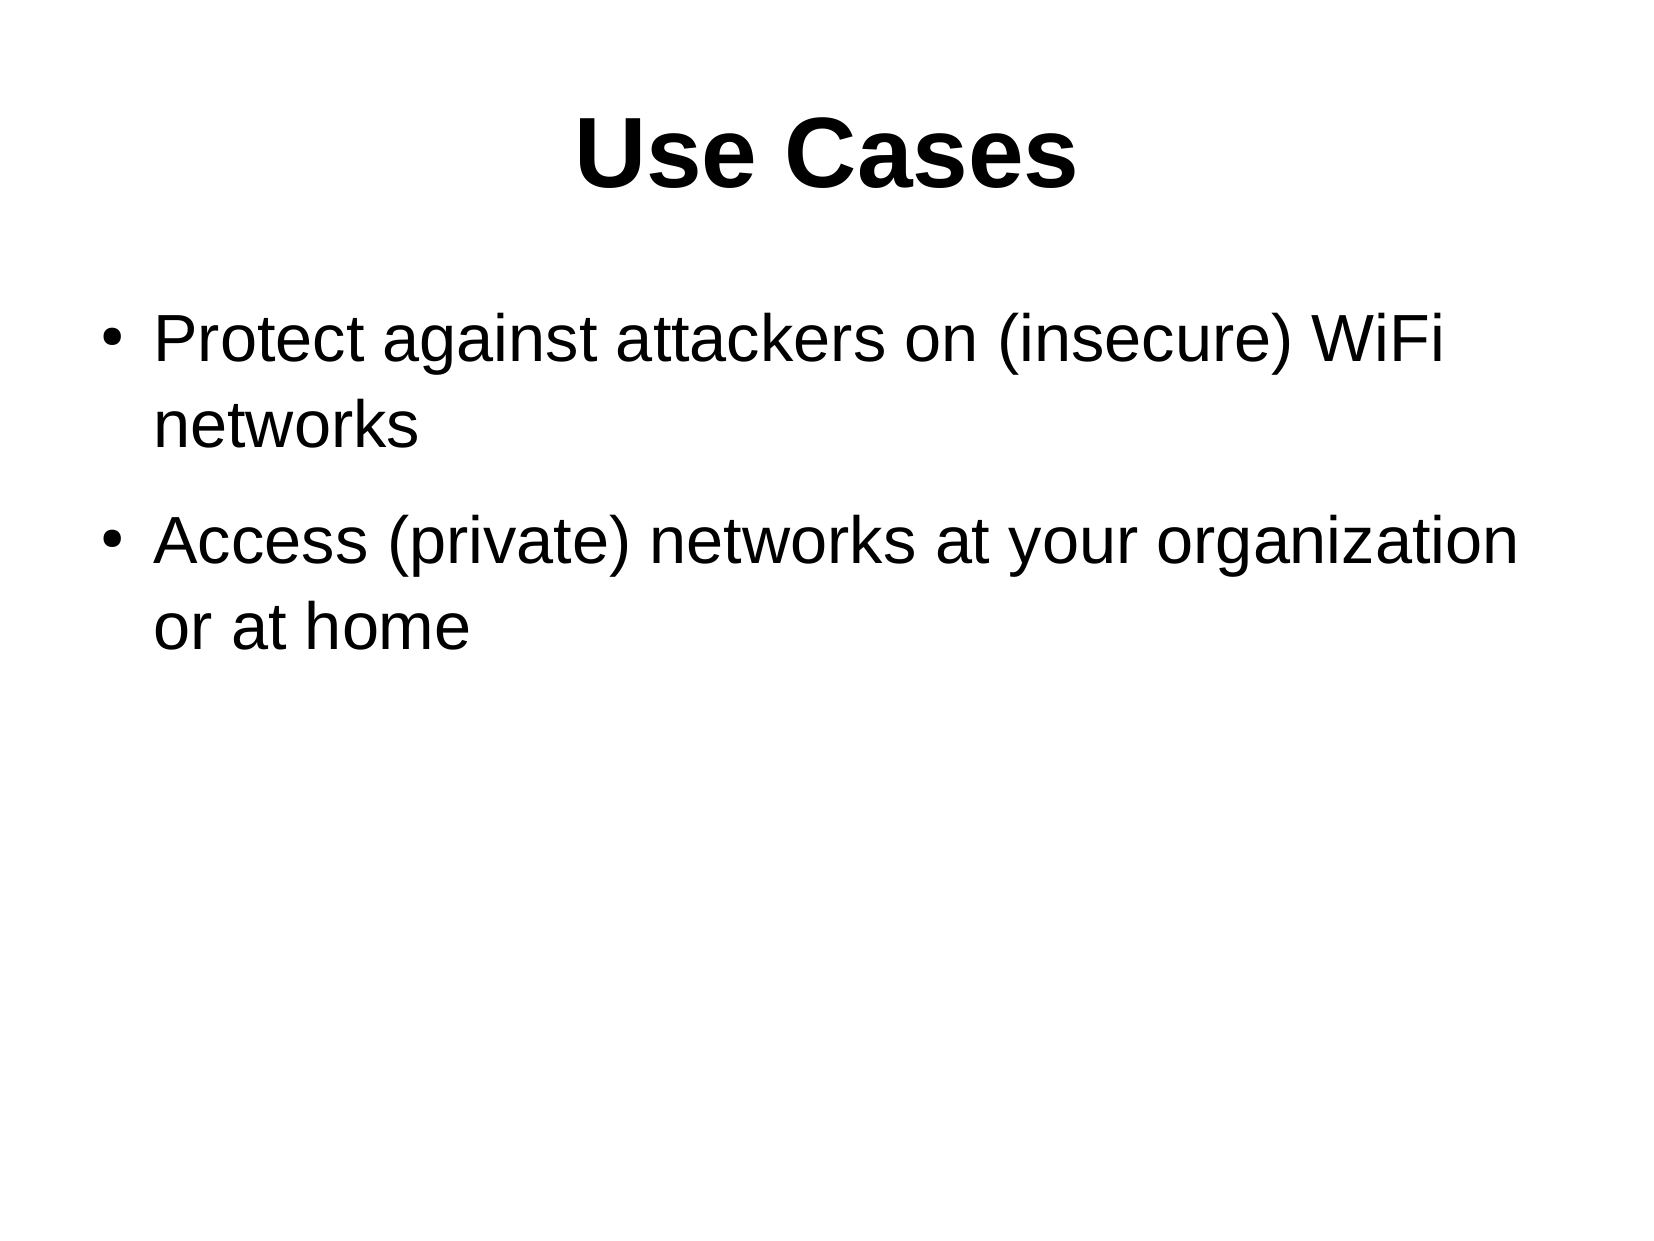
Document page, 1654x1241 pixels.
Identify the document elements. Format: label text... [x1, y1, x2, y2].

list Protect against attackers on (insecure) WiFi networks Access (private) networks at your organization or at home [82, 290, 1571, 1010]
title Use Cases [82, 49, 1571, 257]
